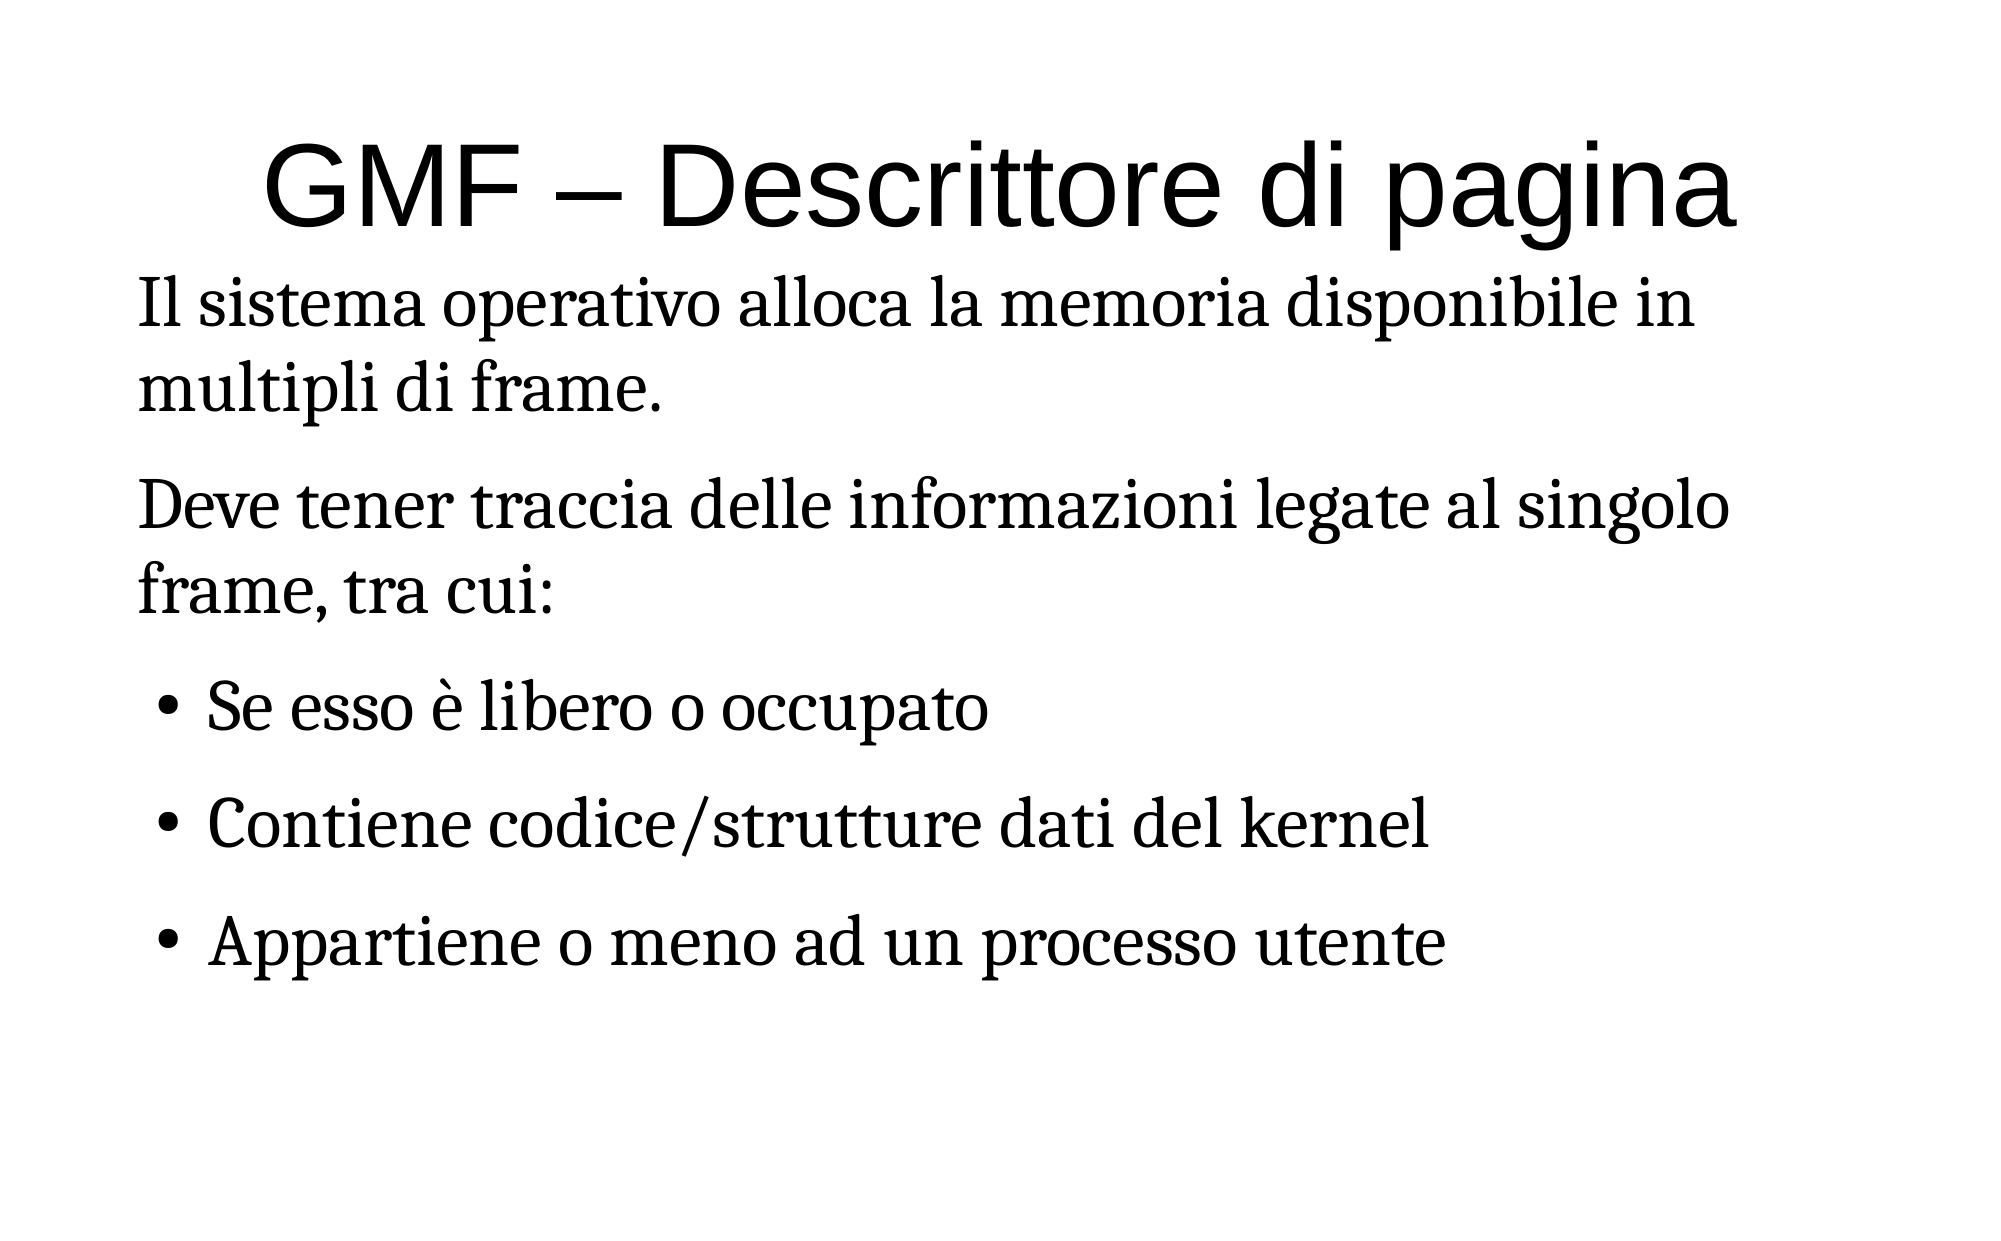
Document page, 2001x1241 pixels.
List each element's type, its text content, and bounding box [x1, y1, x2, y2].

list Il sistema operativo alloca la memoria disponibile in multipli di frame. Deve tener traccia delle informazioni legate al singolo frame, tra cui: Se esso è libero o occupato Contiene codice/strutture dati del kernel Appartiene o meno ad un processo utente [137, 260, 1863, 1048]
title GMF – Descrittore di pagina [137, 65, 1863, 260]
